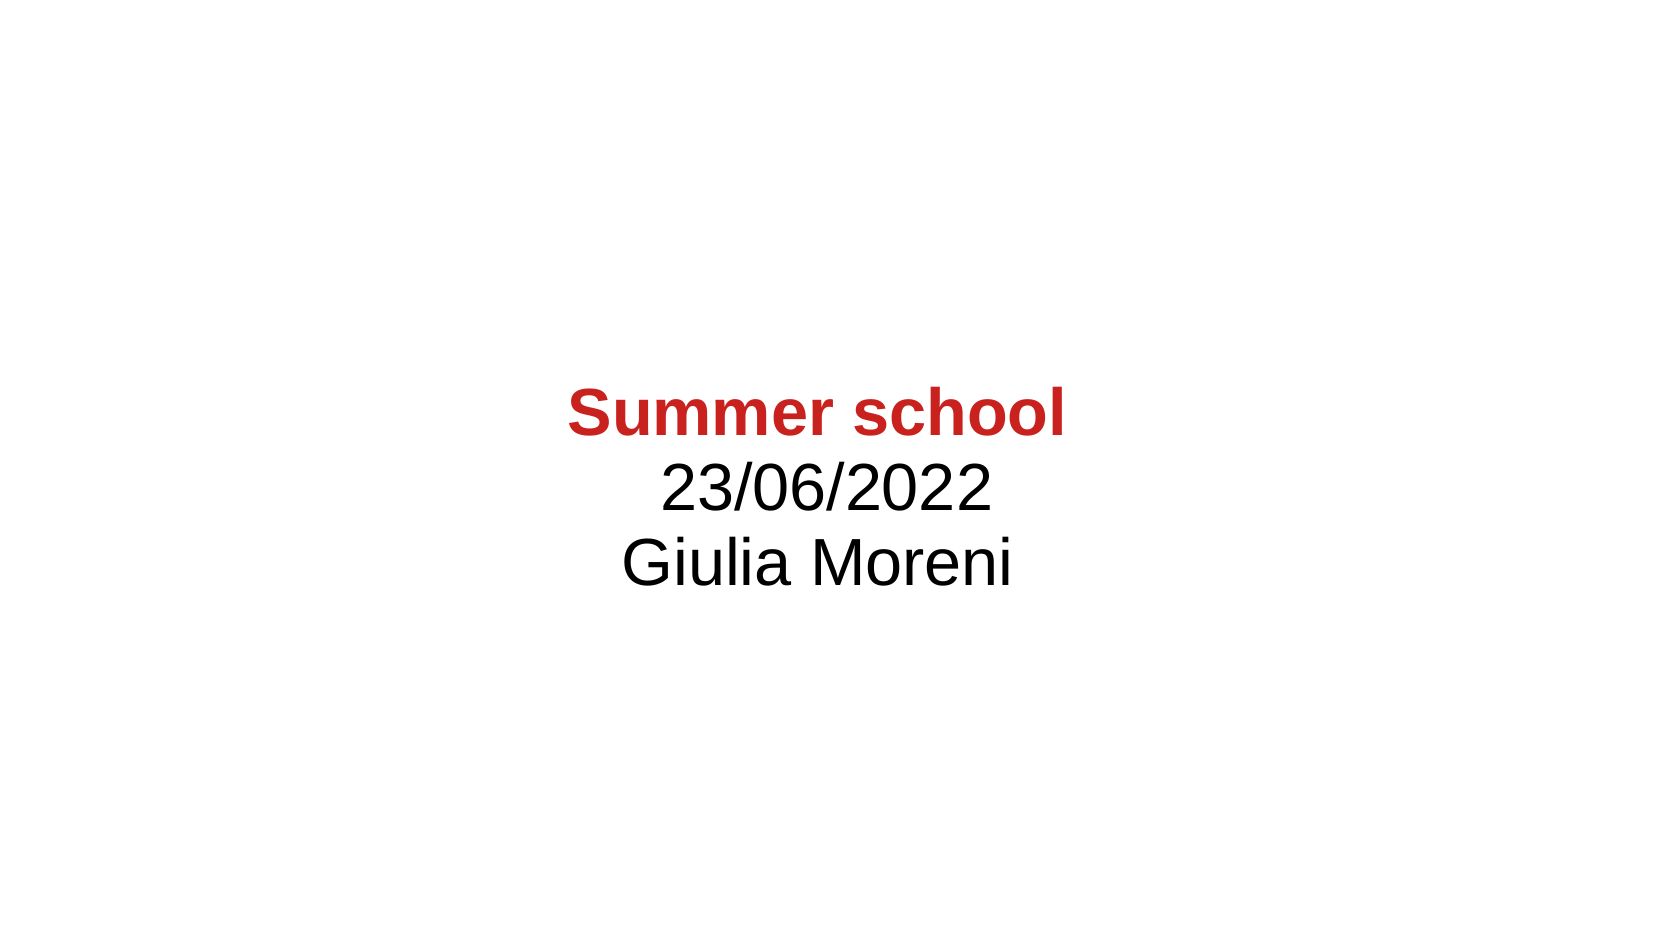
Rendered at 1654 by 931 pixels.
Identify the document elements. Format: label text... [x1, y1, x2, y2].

subtitle Summer school 23/06/2022 Giulia Moreni [82, 217, 1571, 758]
